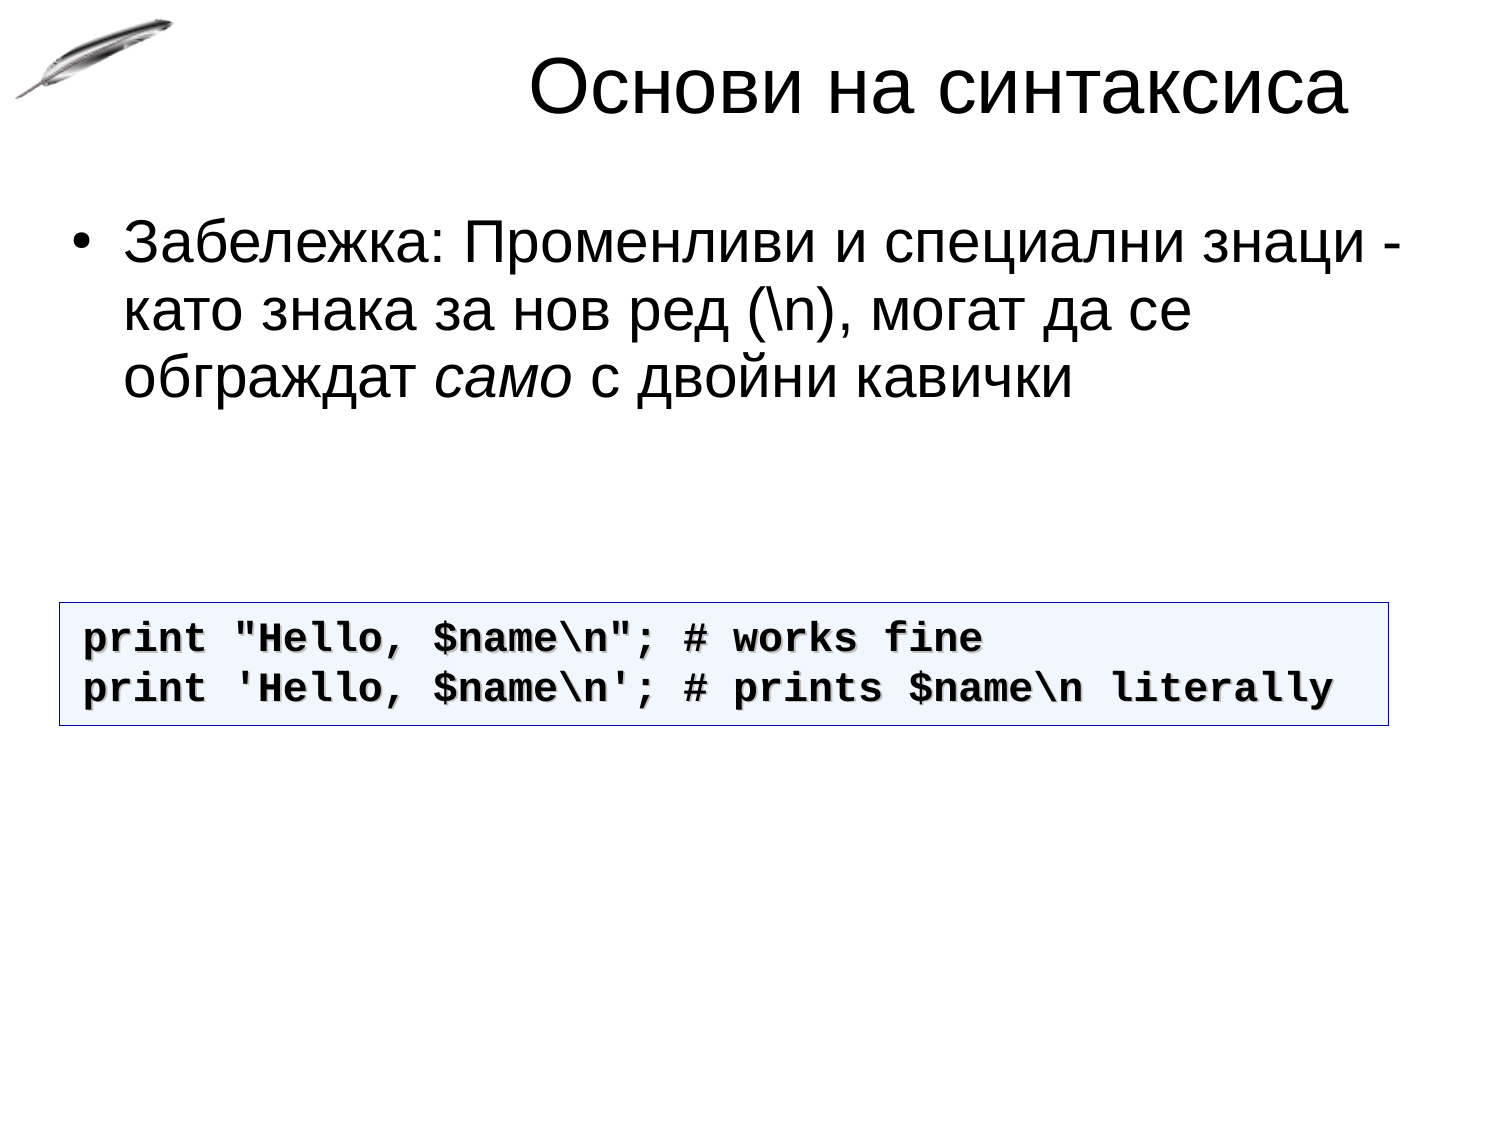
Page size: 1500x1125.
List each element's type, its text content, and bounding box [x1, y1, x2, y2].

list Забележка: Променливи и специални знаци - като знака за нов ред (\n), могат да се обграждат само с двойни кавички [53, 207, 1447, 1084]
picture [11, 17, 179, 101]
text_box print "Hello, $name\n"; # works fine print 'Hello, $name\n'; # prints $name\n literally [59, 602, 1388, 726]
title Основи на синтаксиса [419, 0, 1459, 176]
